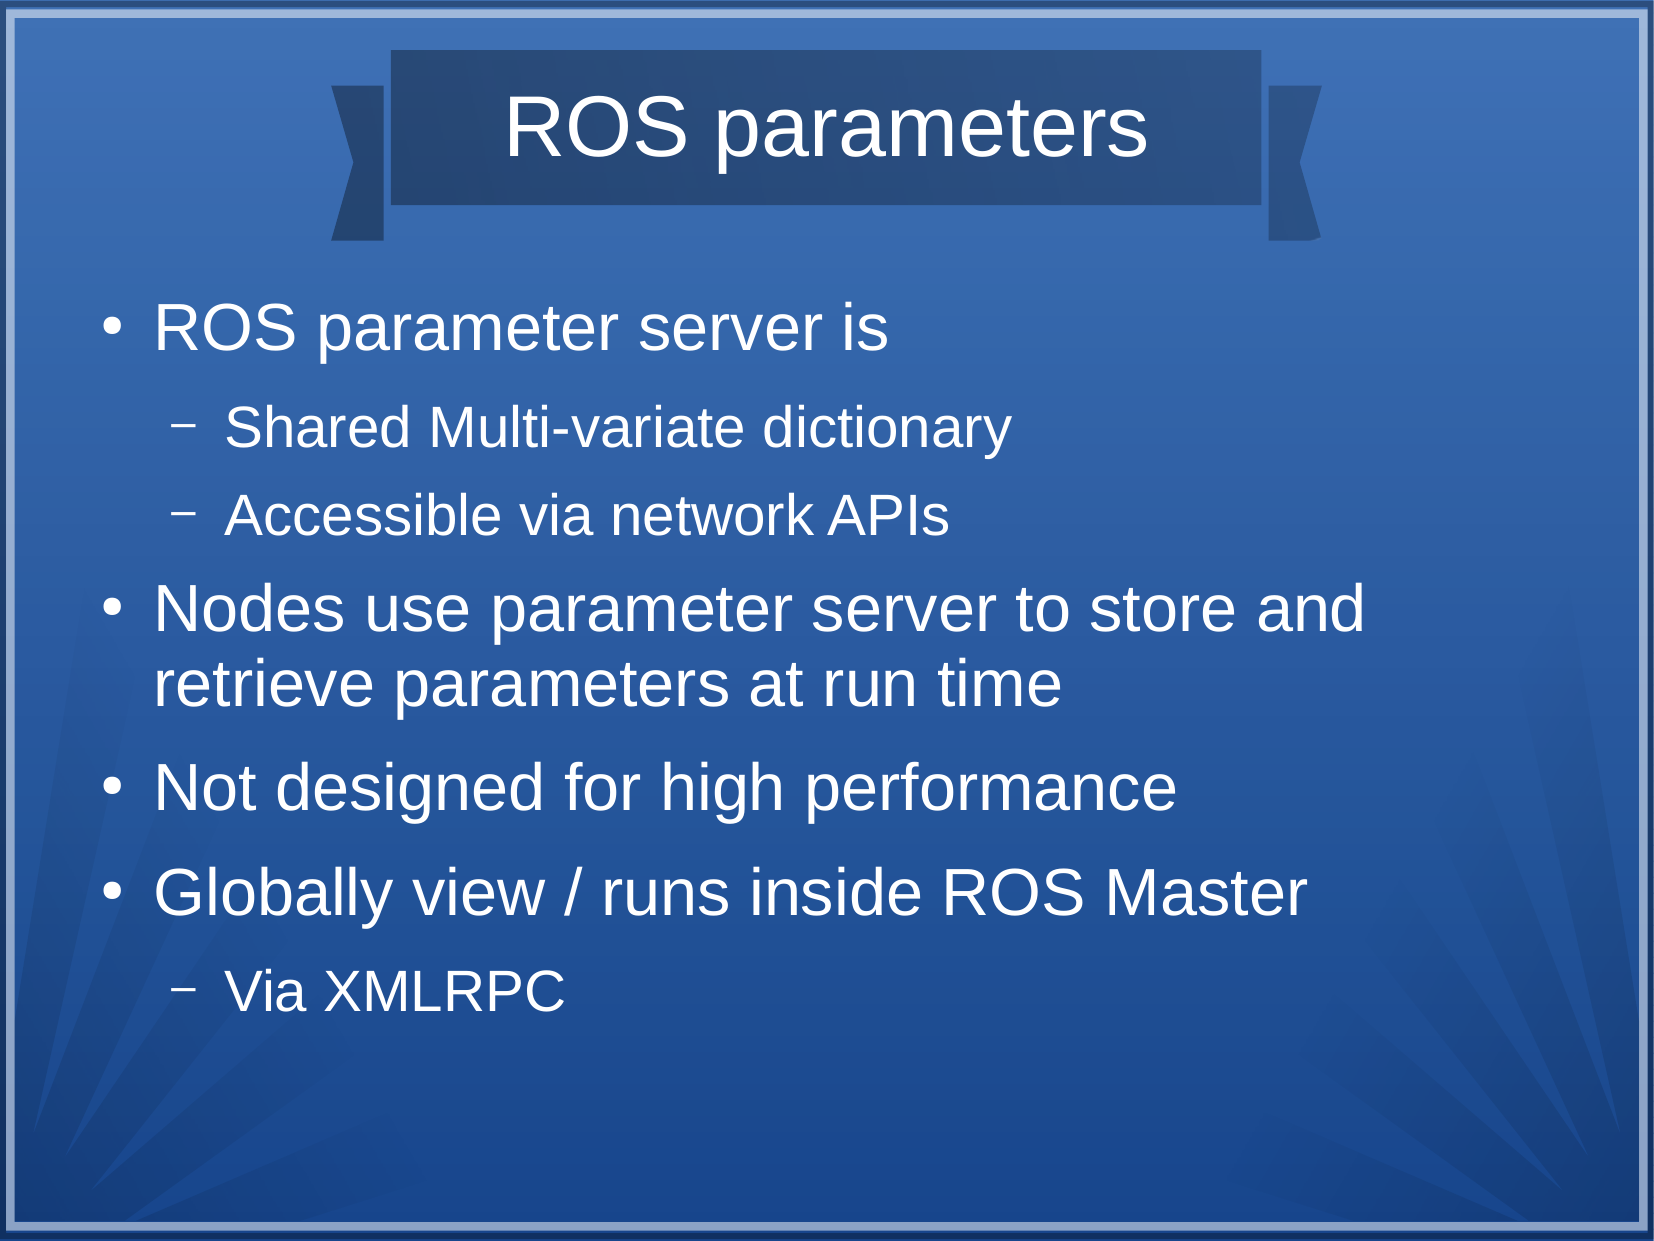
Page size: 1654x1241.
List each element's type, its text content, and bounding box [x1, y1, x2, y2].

title ROS parameters [389, 49, 1264, 205]
list ROS parameter server is Shared Multi-variate dictionary Accessible via network APIs Nodes use parameter server to store and retrieve parameters at run time Not designed for high performance Globally view / runs inside ROS Master Via XMLRPC [82, 290, 1538, 1186]
